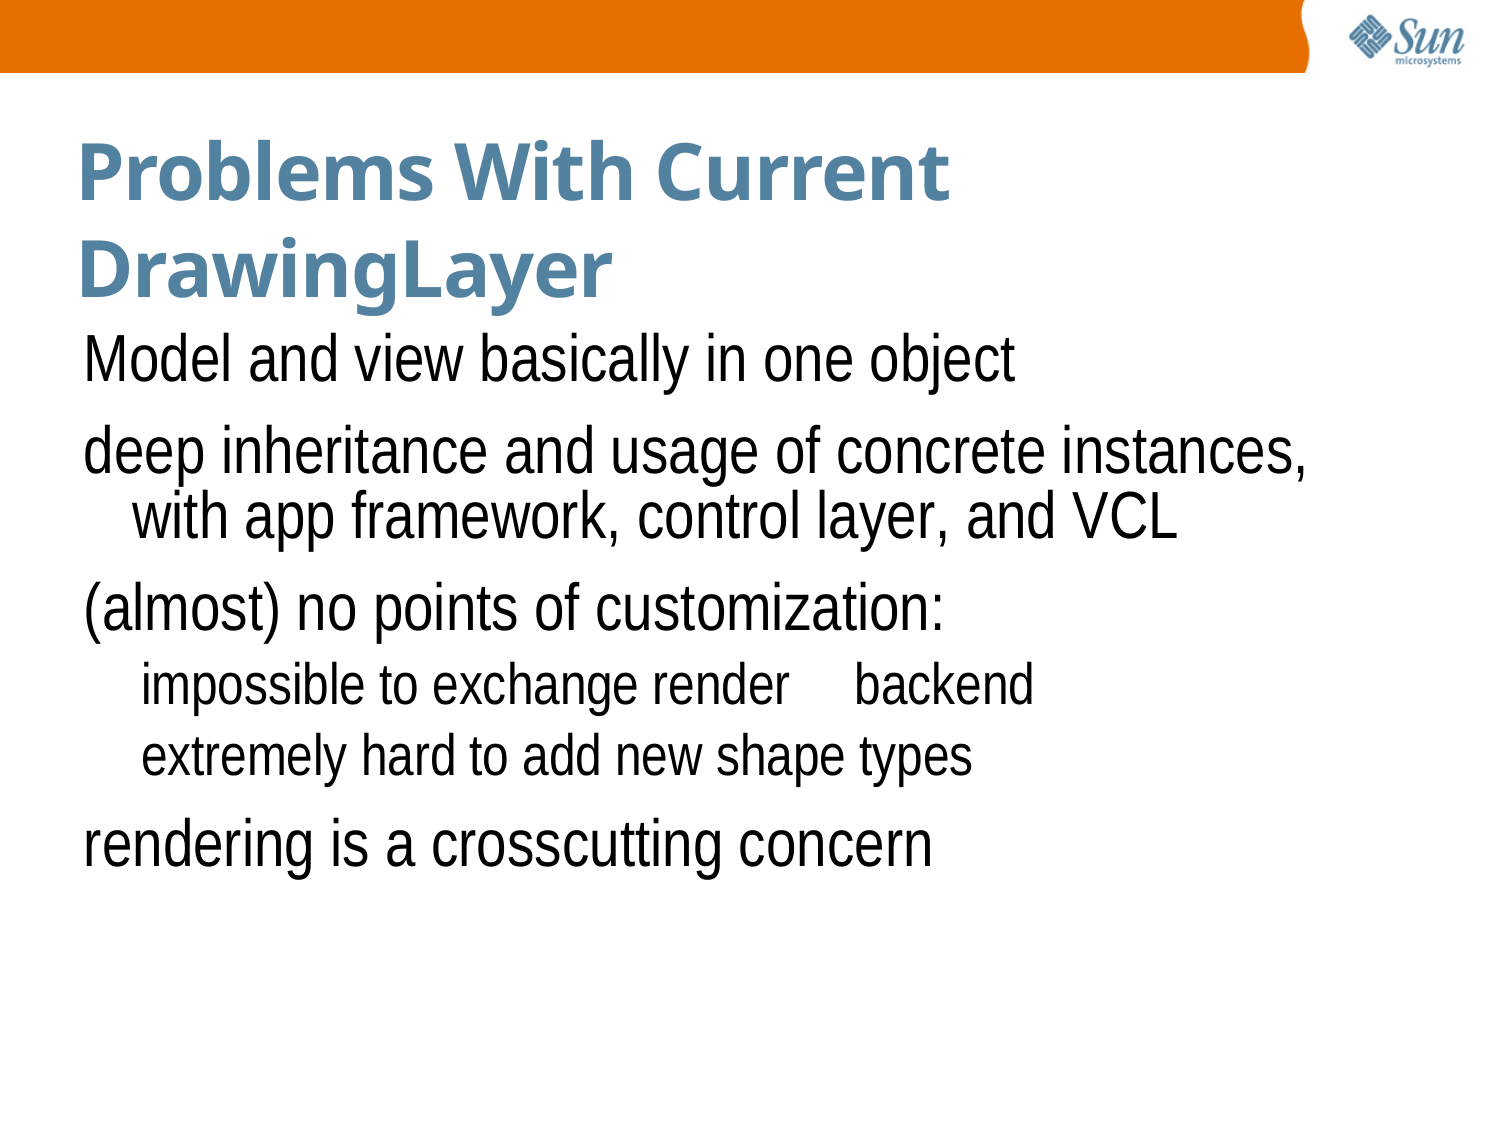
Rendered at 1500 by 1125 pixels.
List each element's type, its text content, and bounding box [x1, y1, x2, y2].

title Problems With Current DrawingLayer [75, 123, 1437, 232]
picture [0, 0, 1500, 73]
list Model and view basically in one object deep inheritance and usage of concrete instances, with app framework, control layer, and VCL (almost) no points of customization: impossible to exchange render backend extremely hard to add new shape types rendering is a crosscutting concern [64, 328, 1401, 1028]
